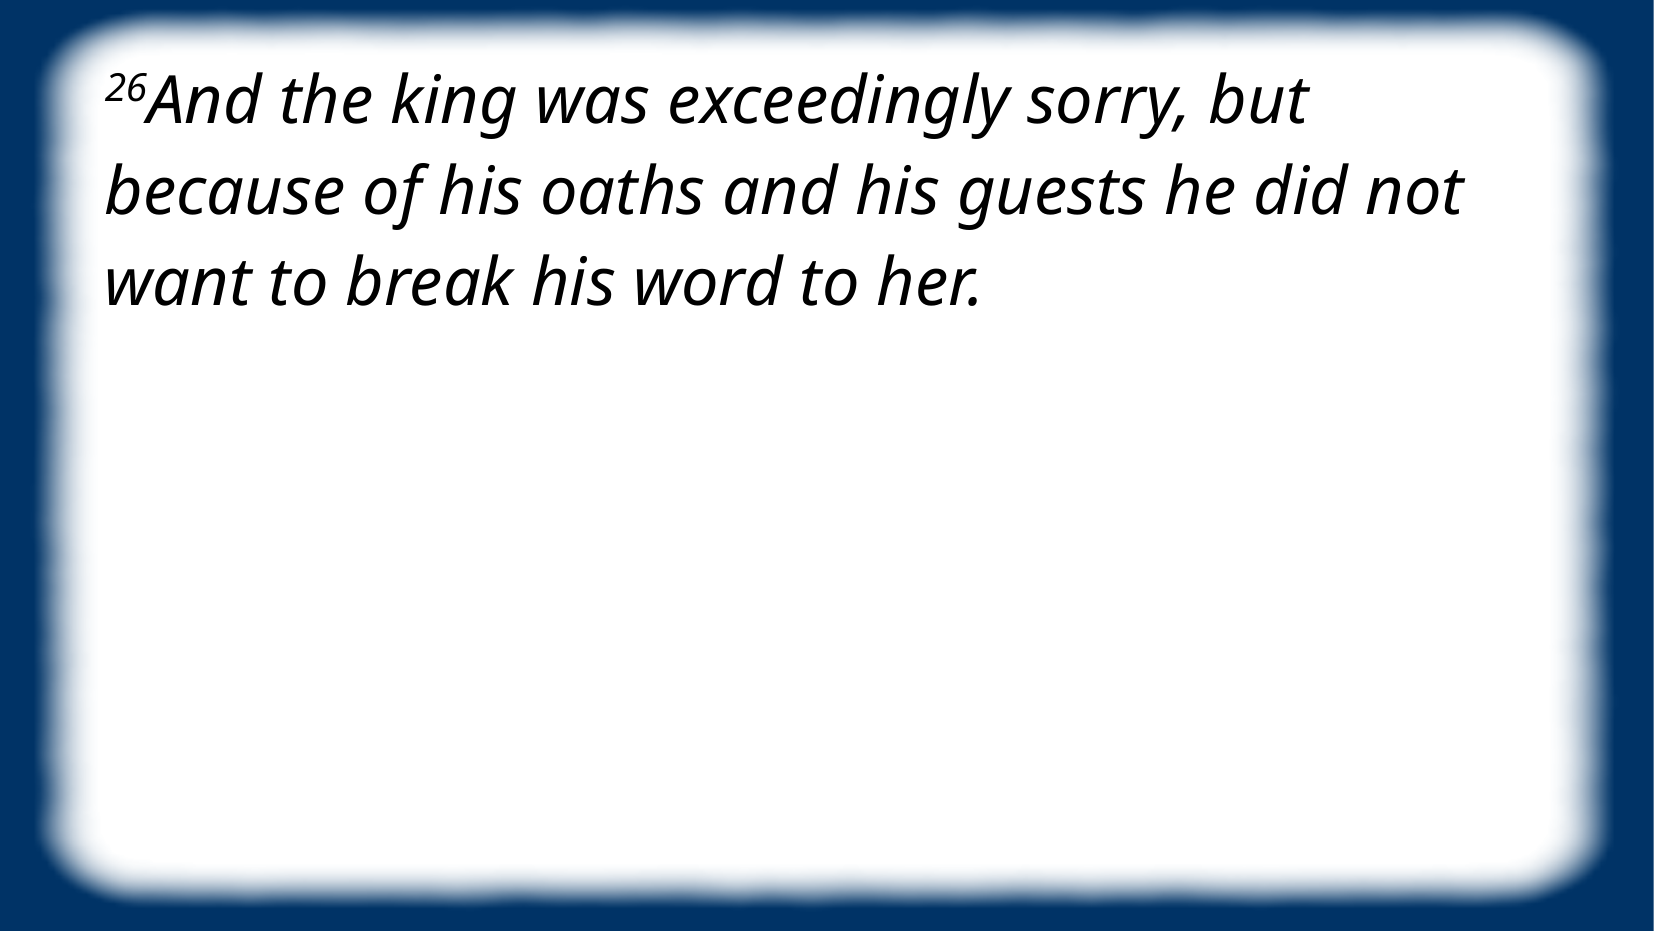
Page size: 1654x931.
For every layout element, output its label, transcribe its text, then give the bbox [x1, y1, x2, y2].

picture [0, 0, 1654, 931]
text_box 26And the king was exceedingly sorry, but because of his oaths and his guests he did not want to break his word to her. [90, 45, 1546, 327]
